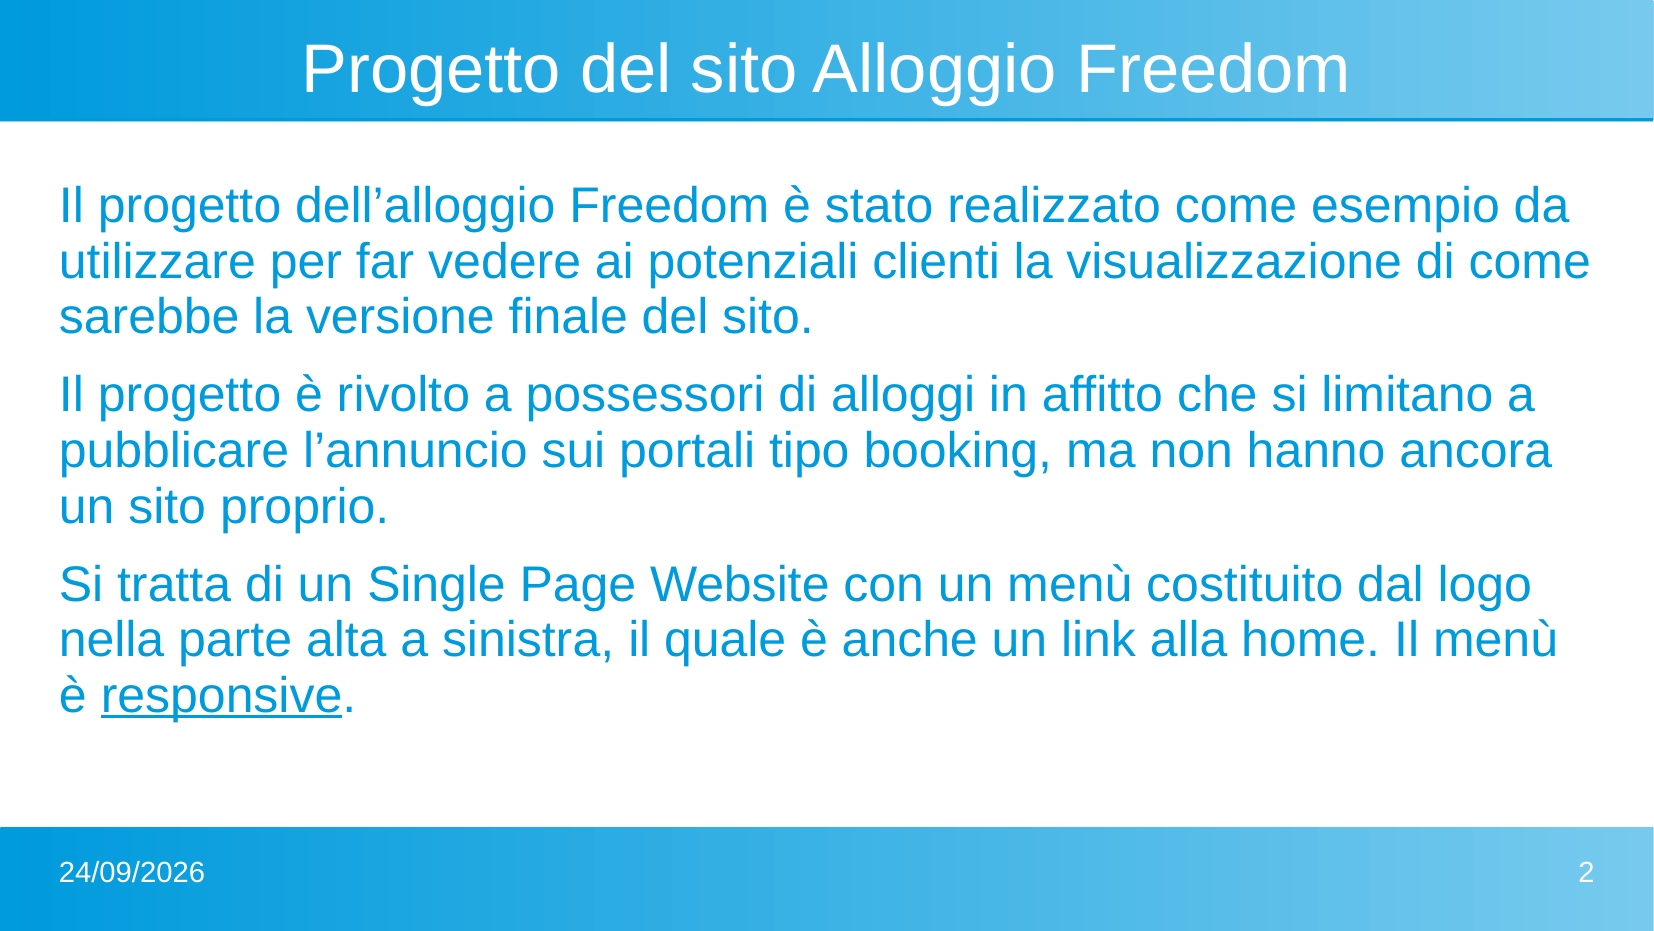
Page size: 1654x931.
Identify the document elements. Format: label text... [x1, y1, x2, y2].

title Progetto del sito Alloggio Freedom [59, 29, 1595, 108]
list Il progetto dell’alloggio Freedom è stato realizzato come esempio da utilizzare per far vedere ai potenziali clienti la visualizzazione di come sarebbe la versione finale del sito. Il progetto è rivolto a possessori di alloggi in affitto che si limitano a pubblicare l’annuncio sui portali tipo booking, ma non hanno ancora un sito proprio. Si tratta di un Single Page Website con un menù costituito dal logo nella parte alta a sinistra, il quale è anche un link alla home. Il menù è responsive. [59, 177, 1595, 768]
